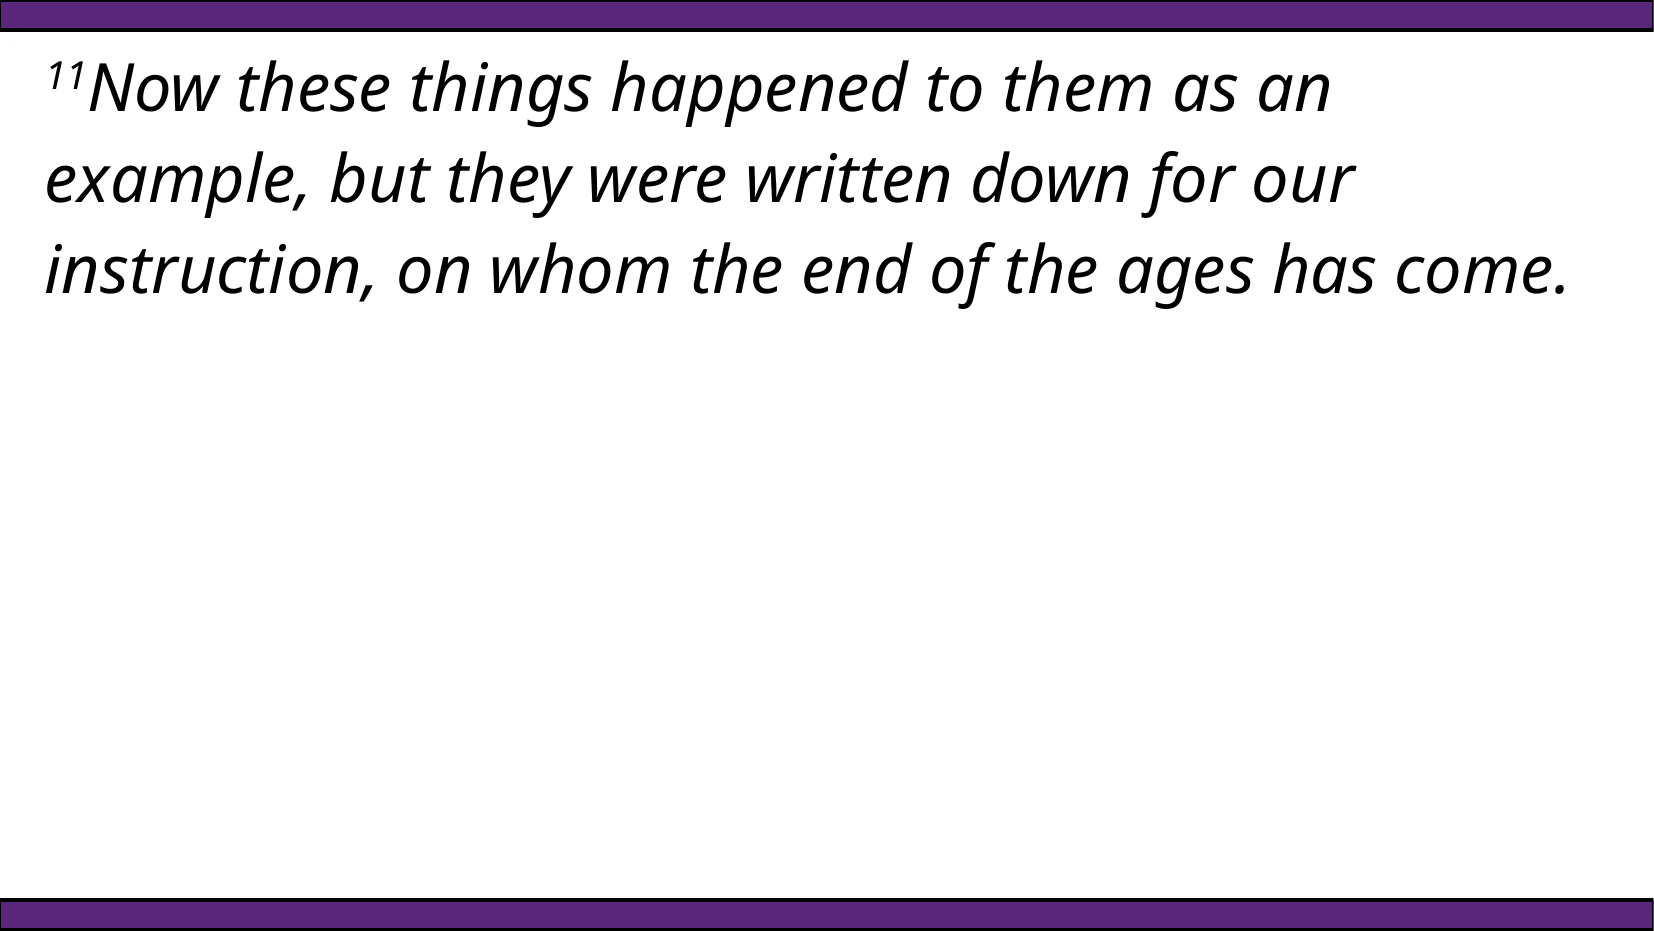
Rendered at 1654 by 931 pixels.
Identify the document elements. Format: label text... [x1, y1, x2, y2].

text_box [0, 900, 1654, 931]
text_box 11Now these things happened to them as an example, but they were written down for our instruction, on whom the end of the ages has come. [30, 33, 1591, 403]
picture [0, 31, 1654, 900]
text_box [0, 0, 1654, 31]
